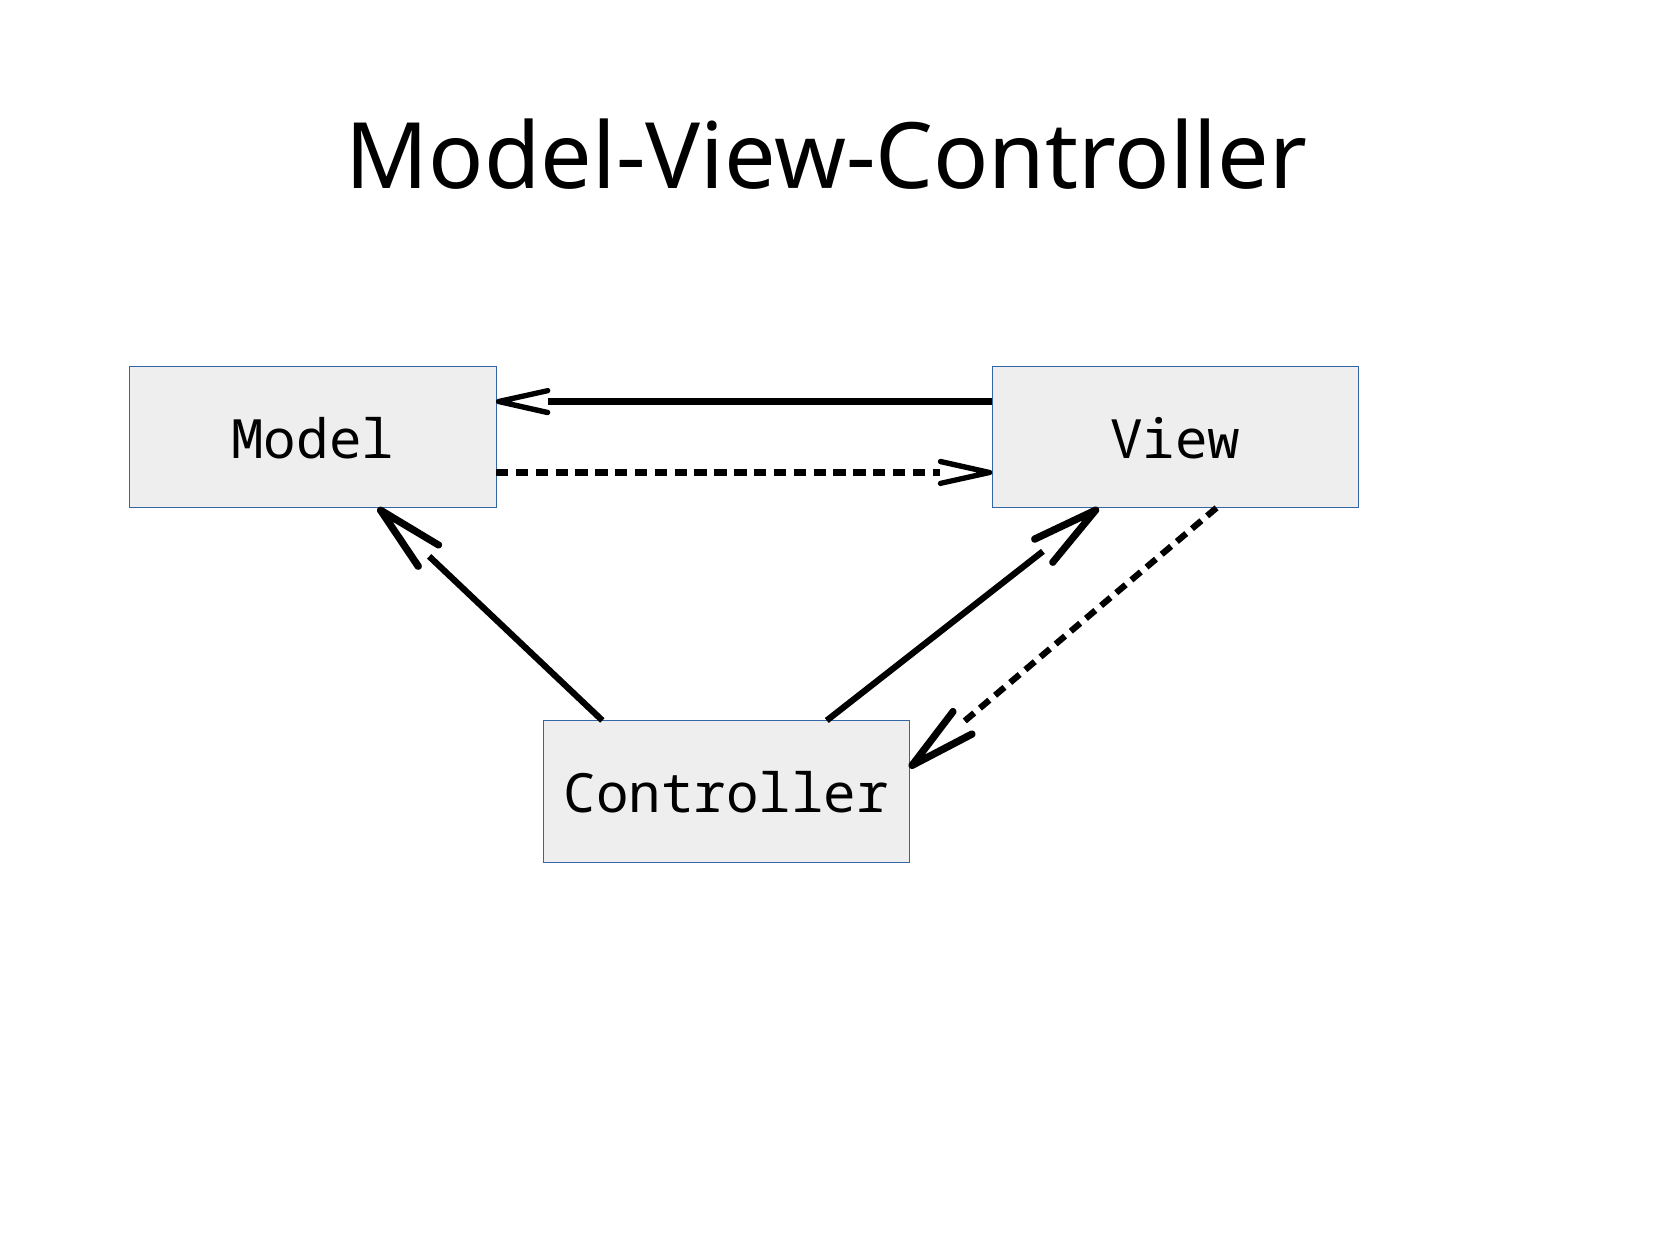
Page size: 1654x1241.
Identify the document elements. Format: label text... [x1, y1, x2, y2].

text_box View [992, 366, 1359, 508]
text_box Model [129, 366, 497, 508]
text_box Controller [543, 720, 910, 863]
title Model-View-Controller [82, 49, 1571, 257]
